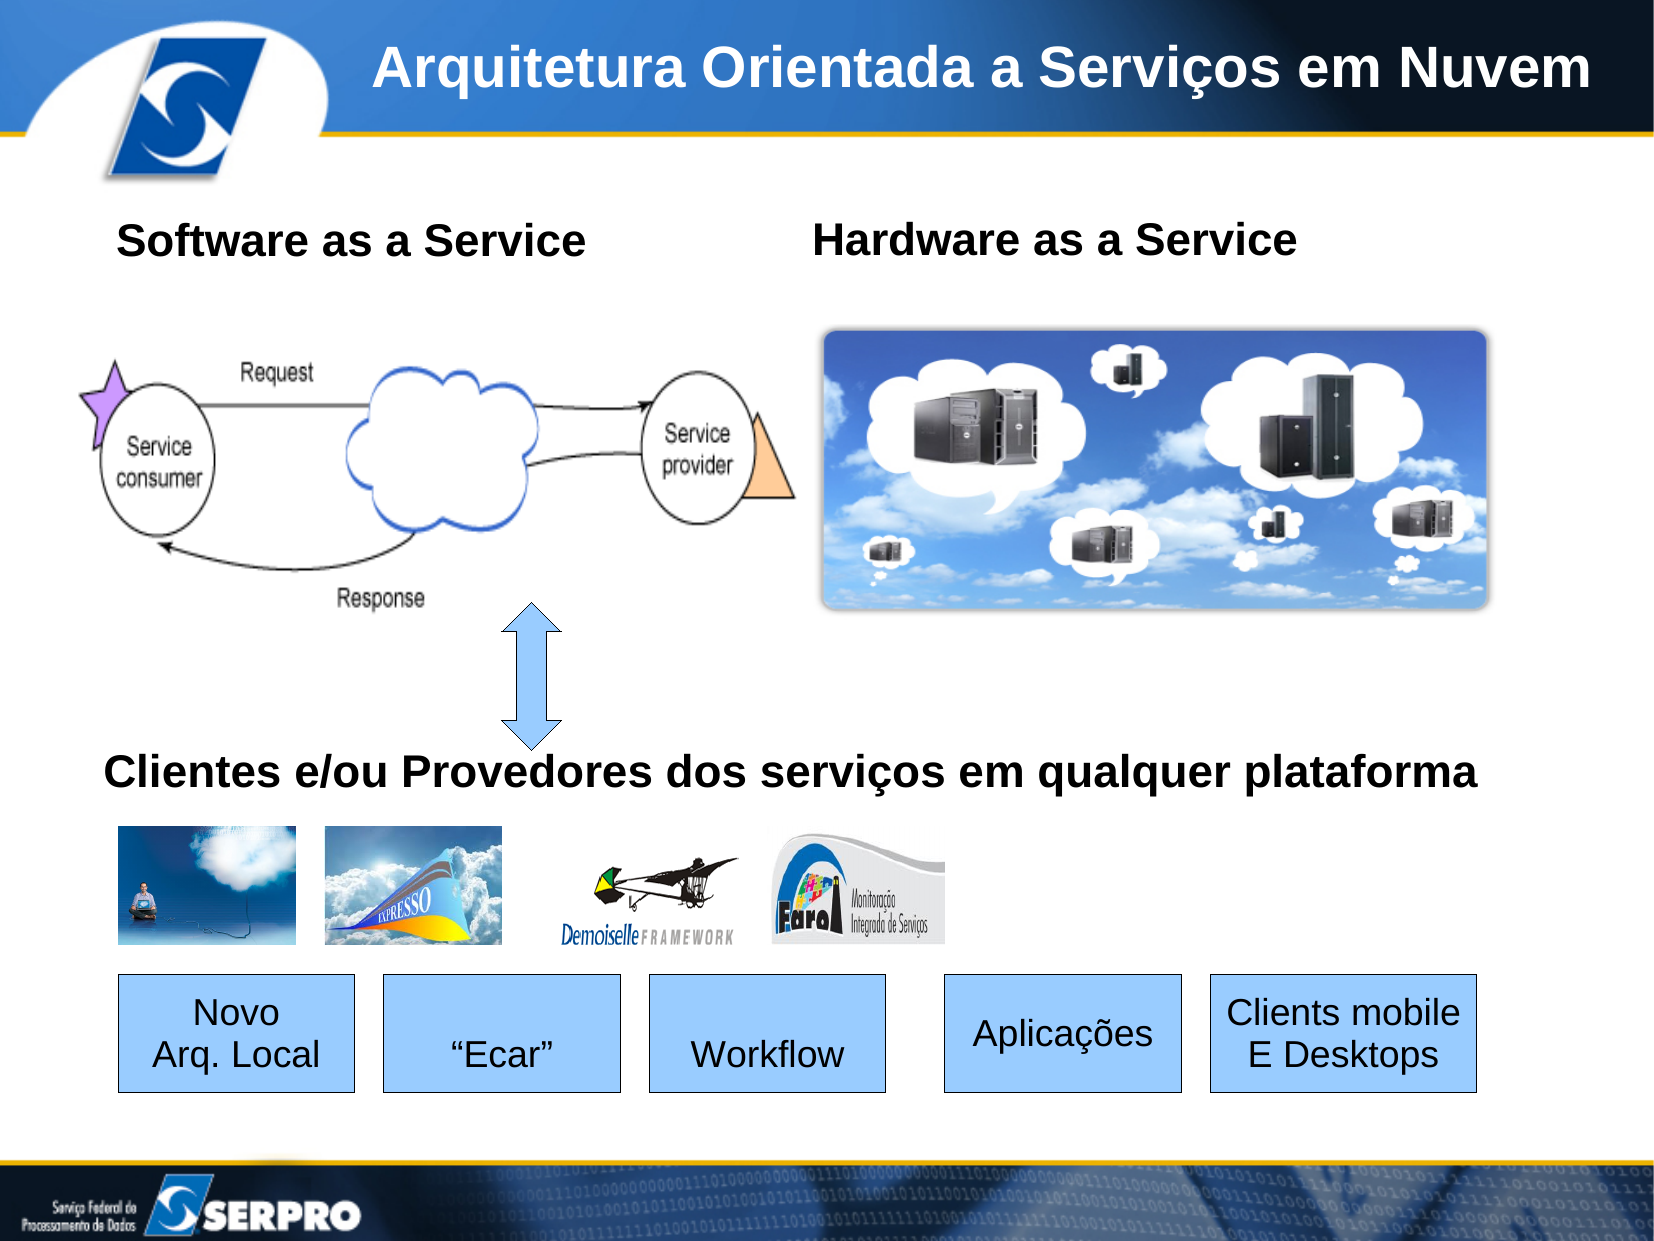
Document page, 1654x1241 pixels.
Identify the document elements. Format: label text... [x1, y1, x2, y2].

text_box Clients mobile E Desktops [1210, 974, 1477, 1093]
text_box Workflow [649, 974, 886, 1093]
text_box Aplicações [944, 974, 1182, 1093]
text_box Software as a Service [88, 207, 603, 325]
picture [0, 0, 1654, 1241]
text_box “Ecar” [383, 974, 621, 1093]
text_box Hardware as a Service [797, 206, 1342, 273]
text_box Novo Arq. Local [118, 974, 355, 1093]
text_box Clientes e/ou Provedores dos serviços em qualquer plataforma [88, 738, 1536, 805]
text_box [501, 602, 562, 751]
title Arquitetura Orientada a Serviços em Nuvem [362, 32, 1604, 102]
